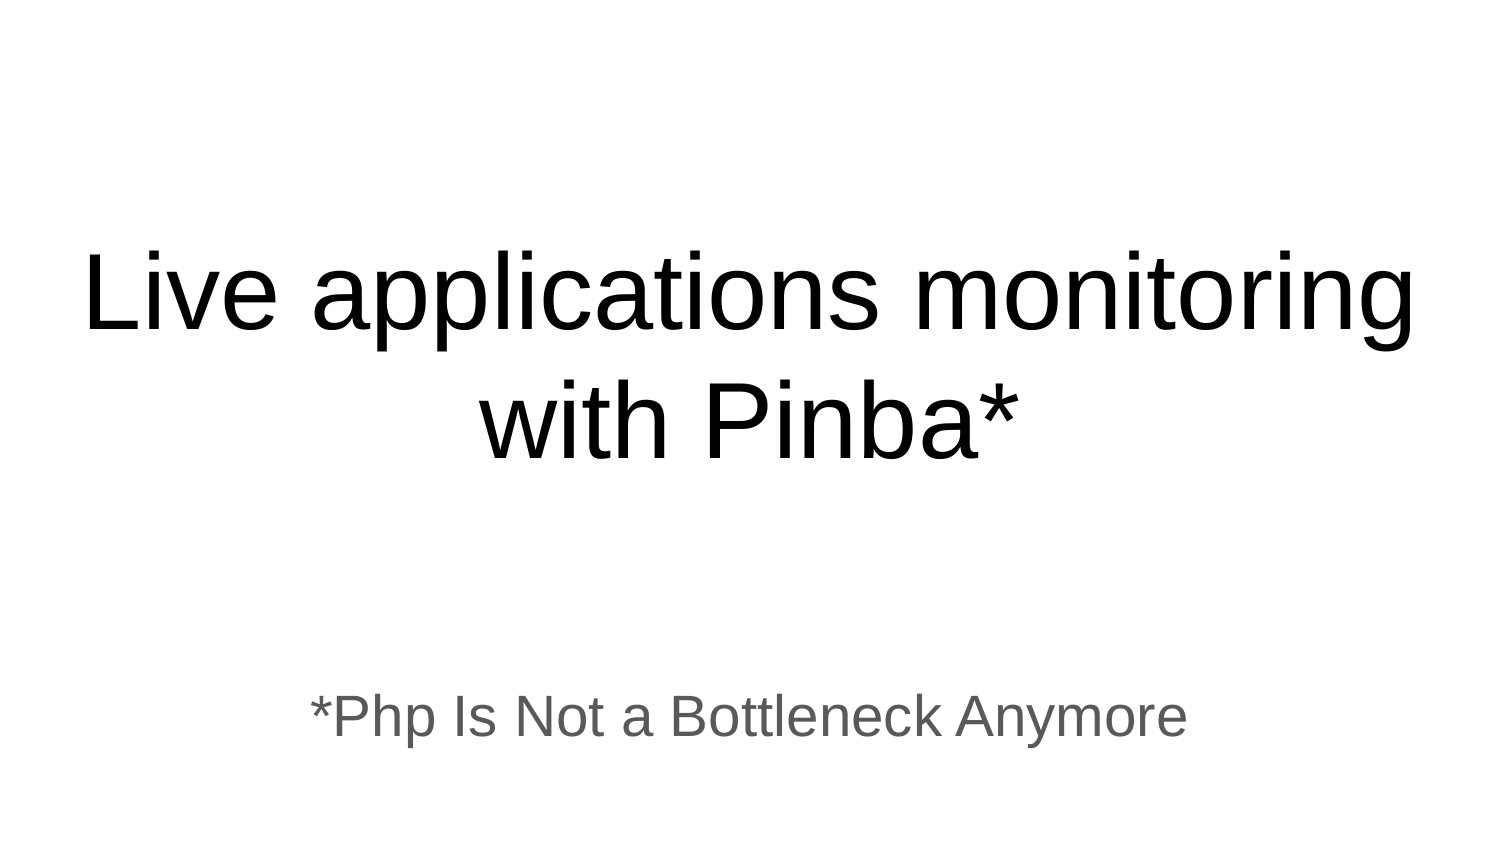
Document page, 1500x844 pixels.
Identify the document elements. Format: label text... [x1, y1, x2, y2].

title Live applications monitoring with Pinba* [51, 182, 1449, 520]
subtitle *Php Is Not a Bottleneck Anymore [51, 663, 1449, 794]
